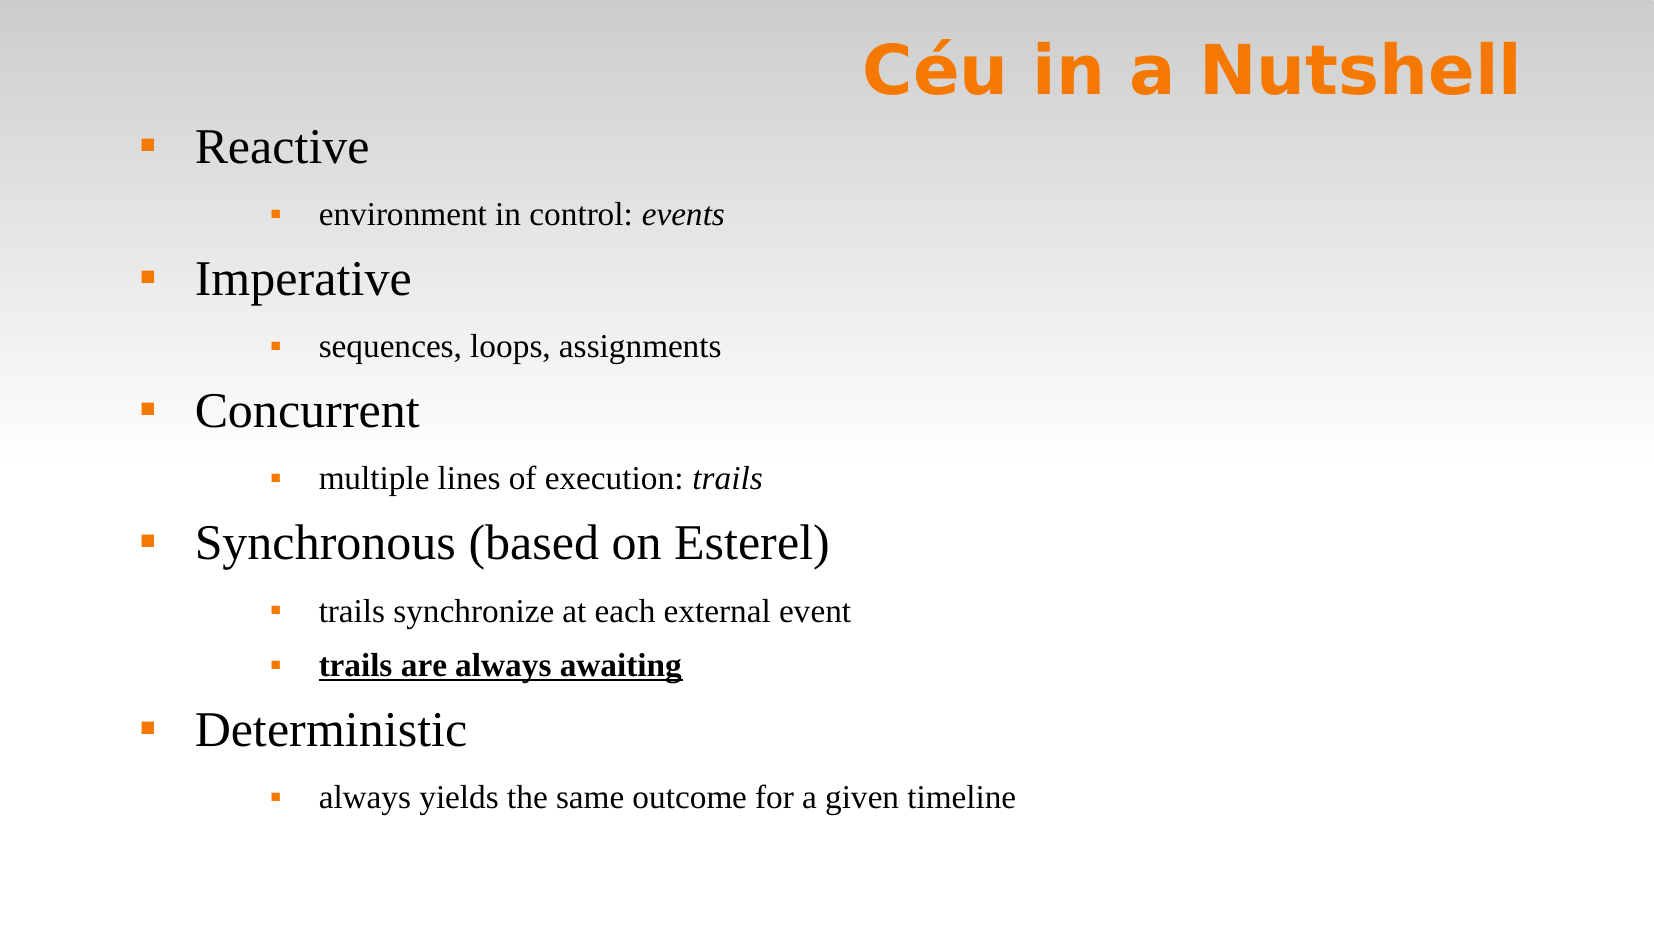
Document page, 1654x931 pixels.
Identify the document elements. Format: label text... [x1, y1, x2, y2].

title Céu in a Nutshell [448, 0, 1654, 149]
list Reactive environment in control: events Imperative sequences, loops, assignments Concurrent multiple lines of execution: trails Synchronous (based on Esterel) trails synchronize at each external event trails are always awaiting Deterministic always yields the same outcome for a given timeline [70, 118, 1559, 923]
